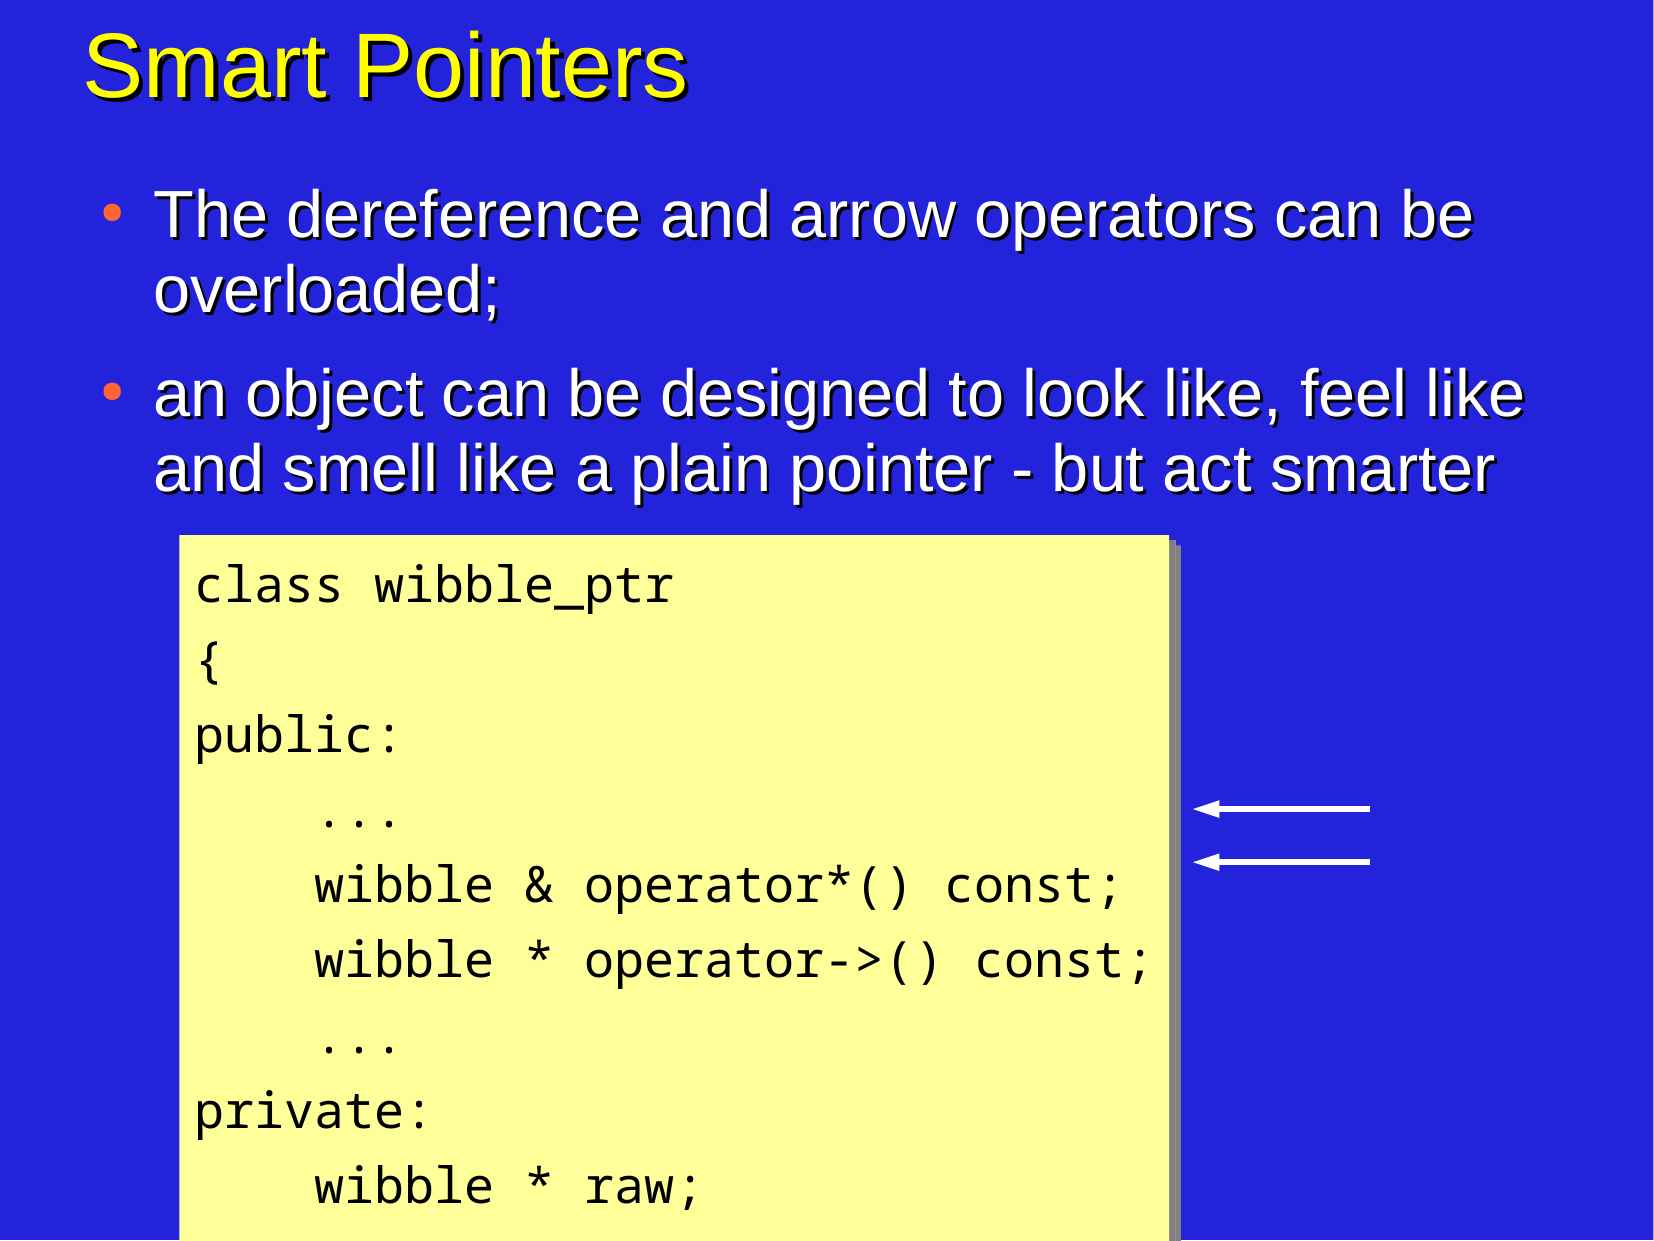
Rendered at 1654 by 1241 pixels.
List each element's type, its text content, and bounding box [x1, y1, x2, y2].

title Smart Pointers [82, 2, 1571, 130]
list The dereference and arrow operators can be overloaded; an object can be designed to look like, feel like and smell like a plain pointer - but act smarter [82, 177, 1571, 1182]
text_box class wibble_ptr { public: ... wibble & operator*() const; wibble * operator->() const; ... private: wibble * raw; }; [179, 535, 1170, 1241]
